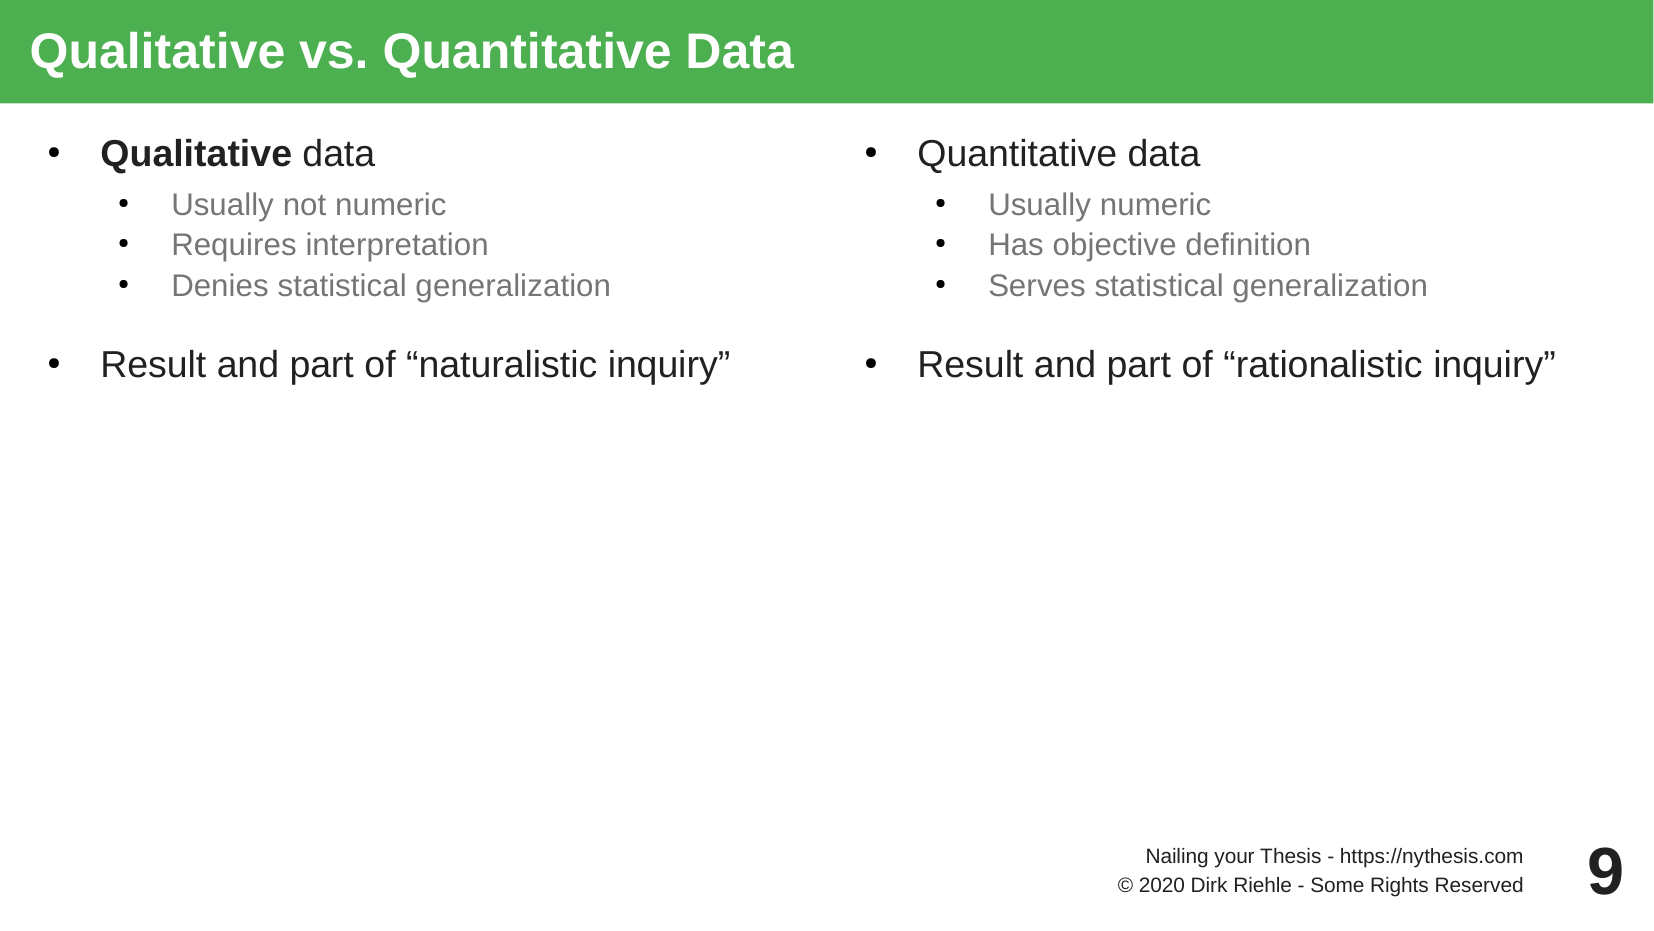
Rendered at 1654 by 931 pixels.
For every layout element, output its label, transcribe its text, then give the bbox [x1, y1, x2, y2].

list Qualitative data Usually not numeric Requires interpretation Denies statistical generalization Result and part of “naturalistic inquiry” [29, 132, 808, 813]
title Qualitative vs. Quantitative Data [0, 0, 1654, 104]
list Quantitative data Usually numeric Has objective definition Serves statistical generalization Result and part of “rationalistic inquiry” [846, 132, 1625, 813]
